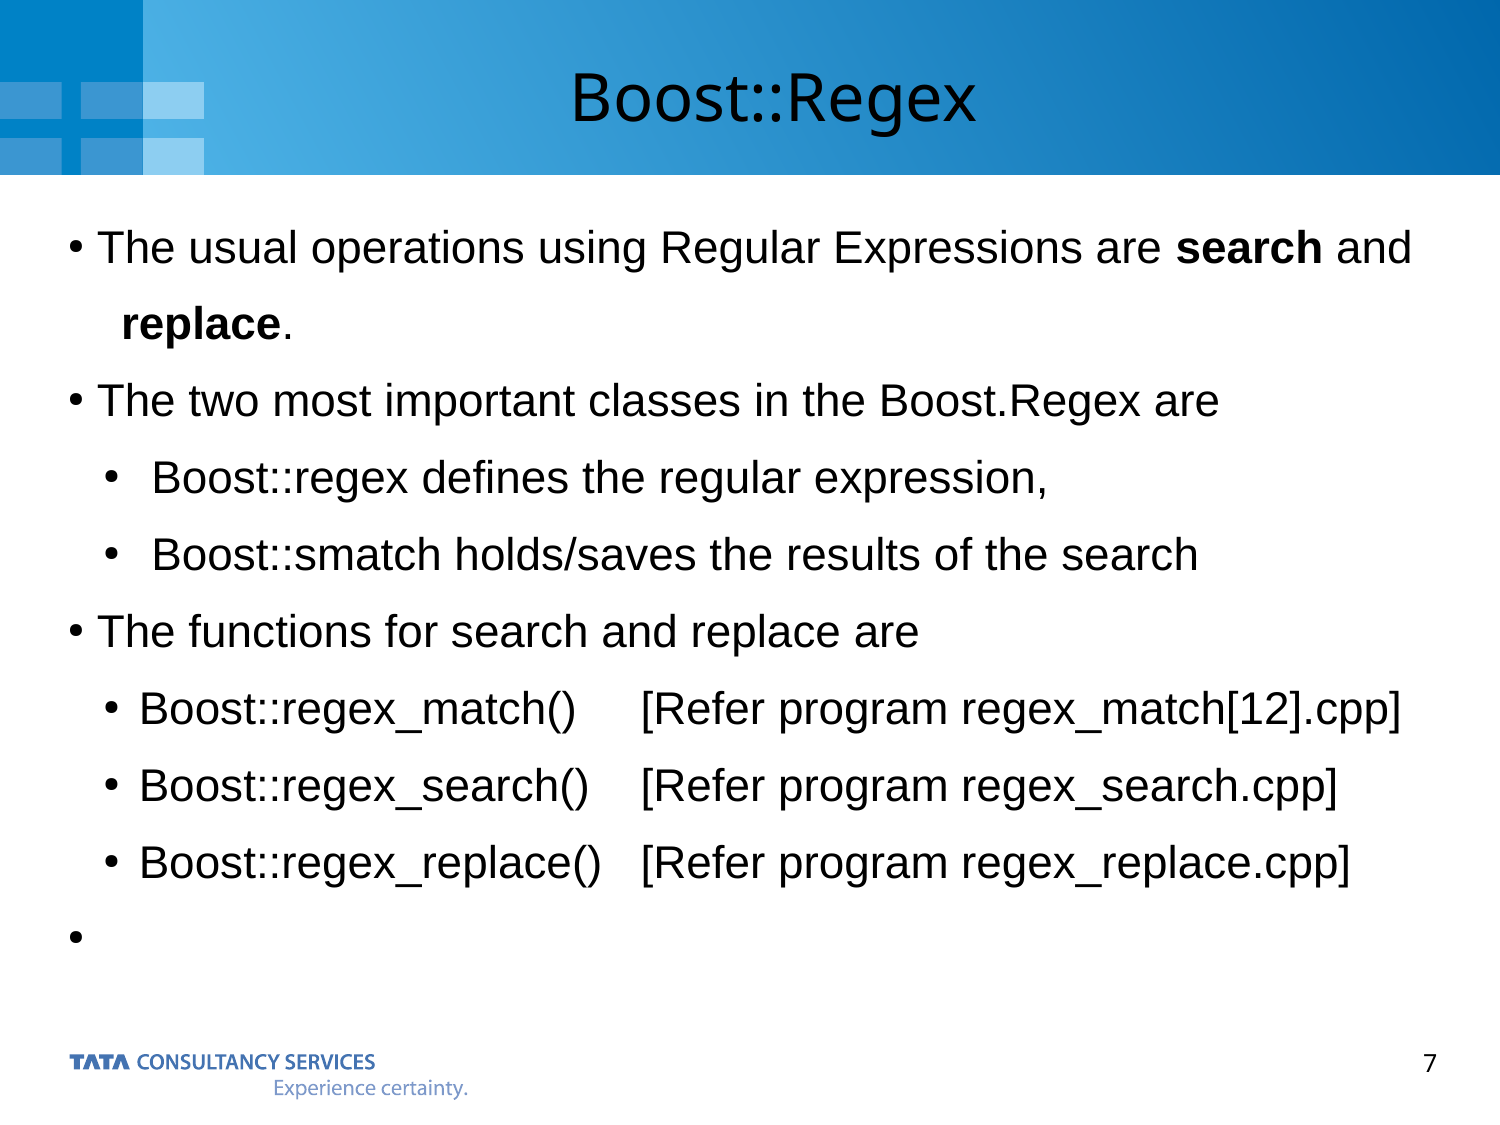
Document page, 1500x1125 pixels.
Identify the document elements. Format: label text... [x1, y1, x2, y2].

text_box Boost::Regex [200, 1, 1347, 188]
text_box The usual operations using Regular Expressions are search and replace. The two most important classes in the Boost.Regex are Boost::regex defines the regular expression, Boost::smatch holds/saves the results of the search The functions for search and replace are Boost::regex_match() [Refer program regex_match[12].cpp] Boost::regex_search() [Refer program regex_search.cpp] Boost::regex_replace() [Refer program regex_replace.cpp] [35, 188, 1465, 1040]
